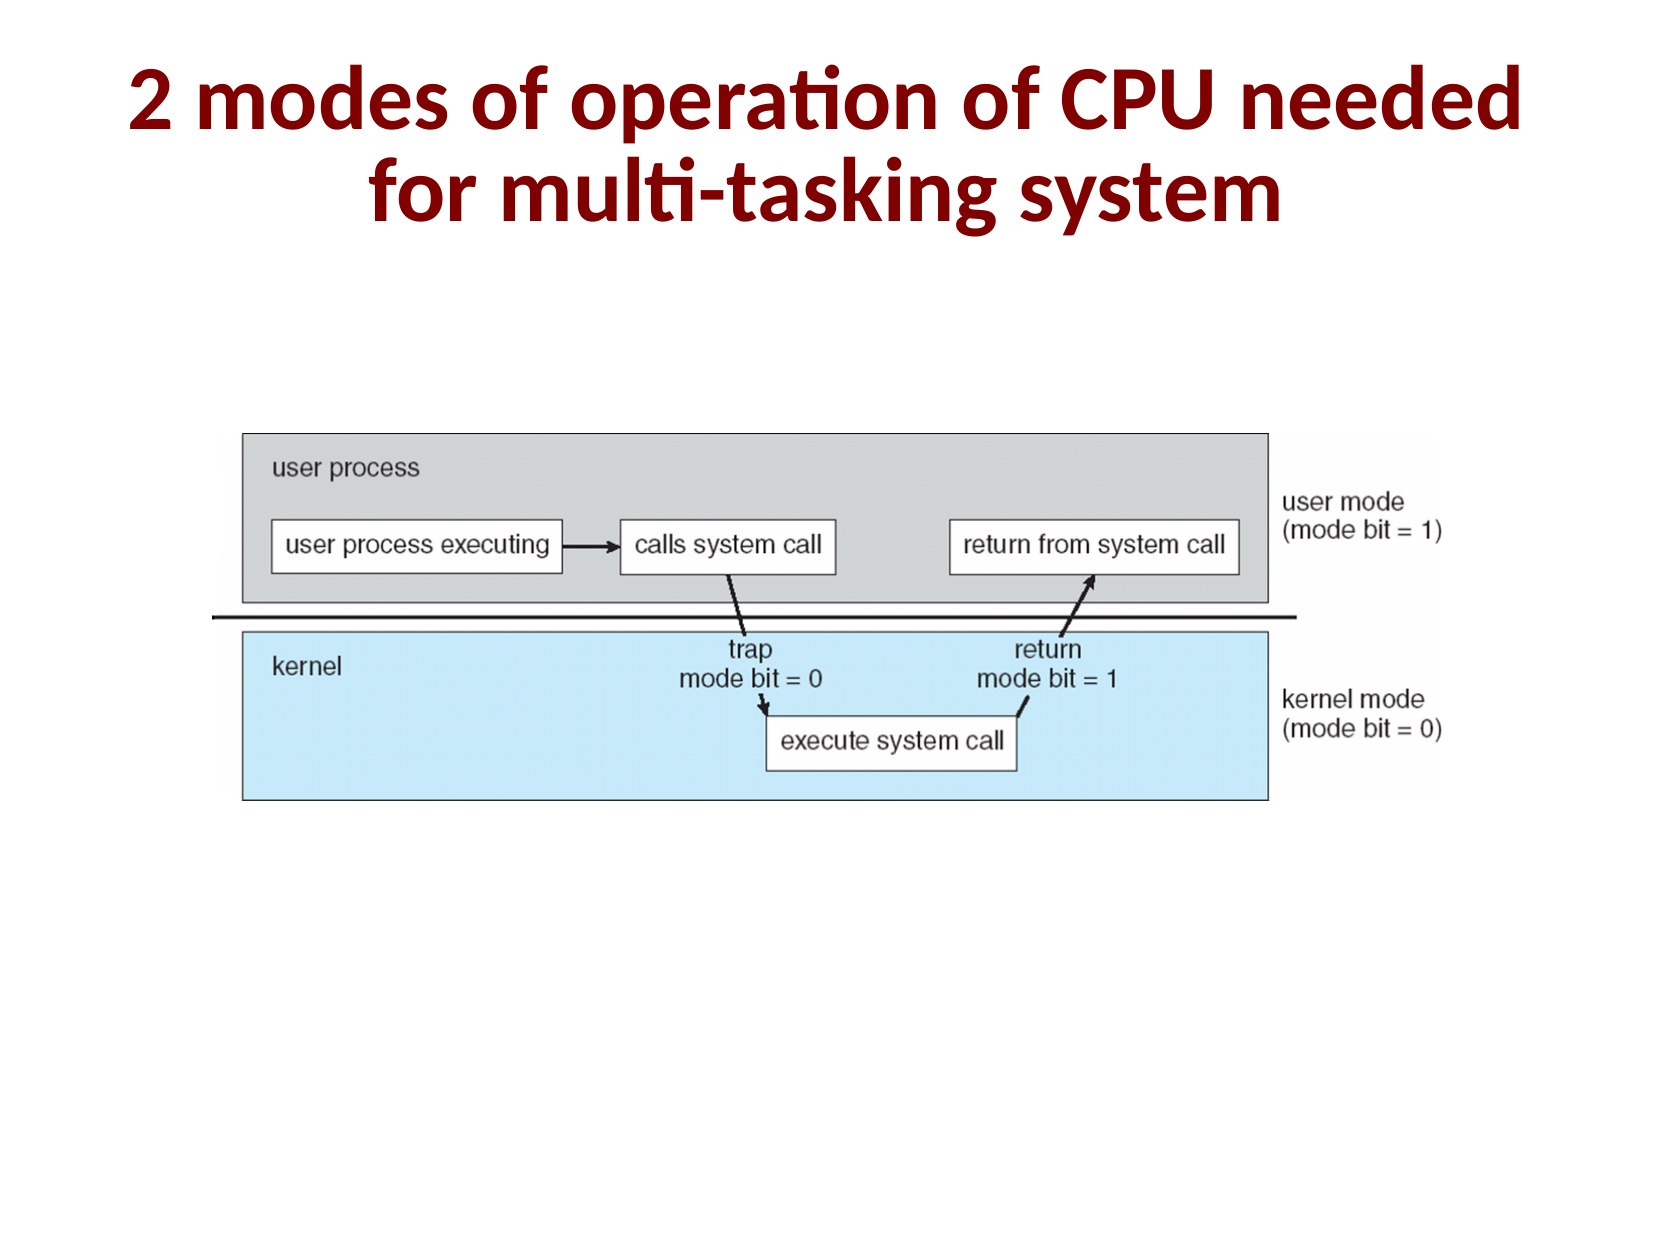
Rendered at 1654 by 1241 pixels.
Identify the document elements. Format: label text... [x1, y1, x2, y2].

title 2 modes of operation of CPU needed for multi-tasking system [82, 0, 1571, 314]
picture [205, 425, 1453, 811]
